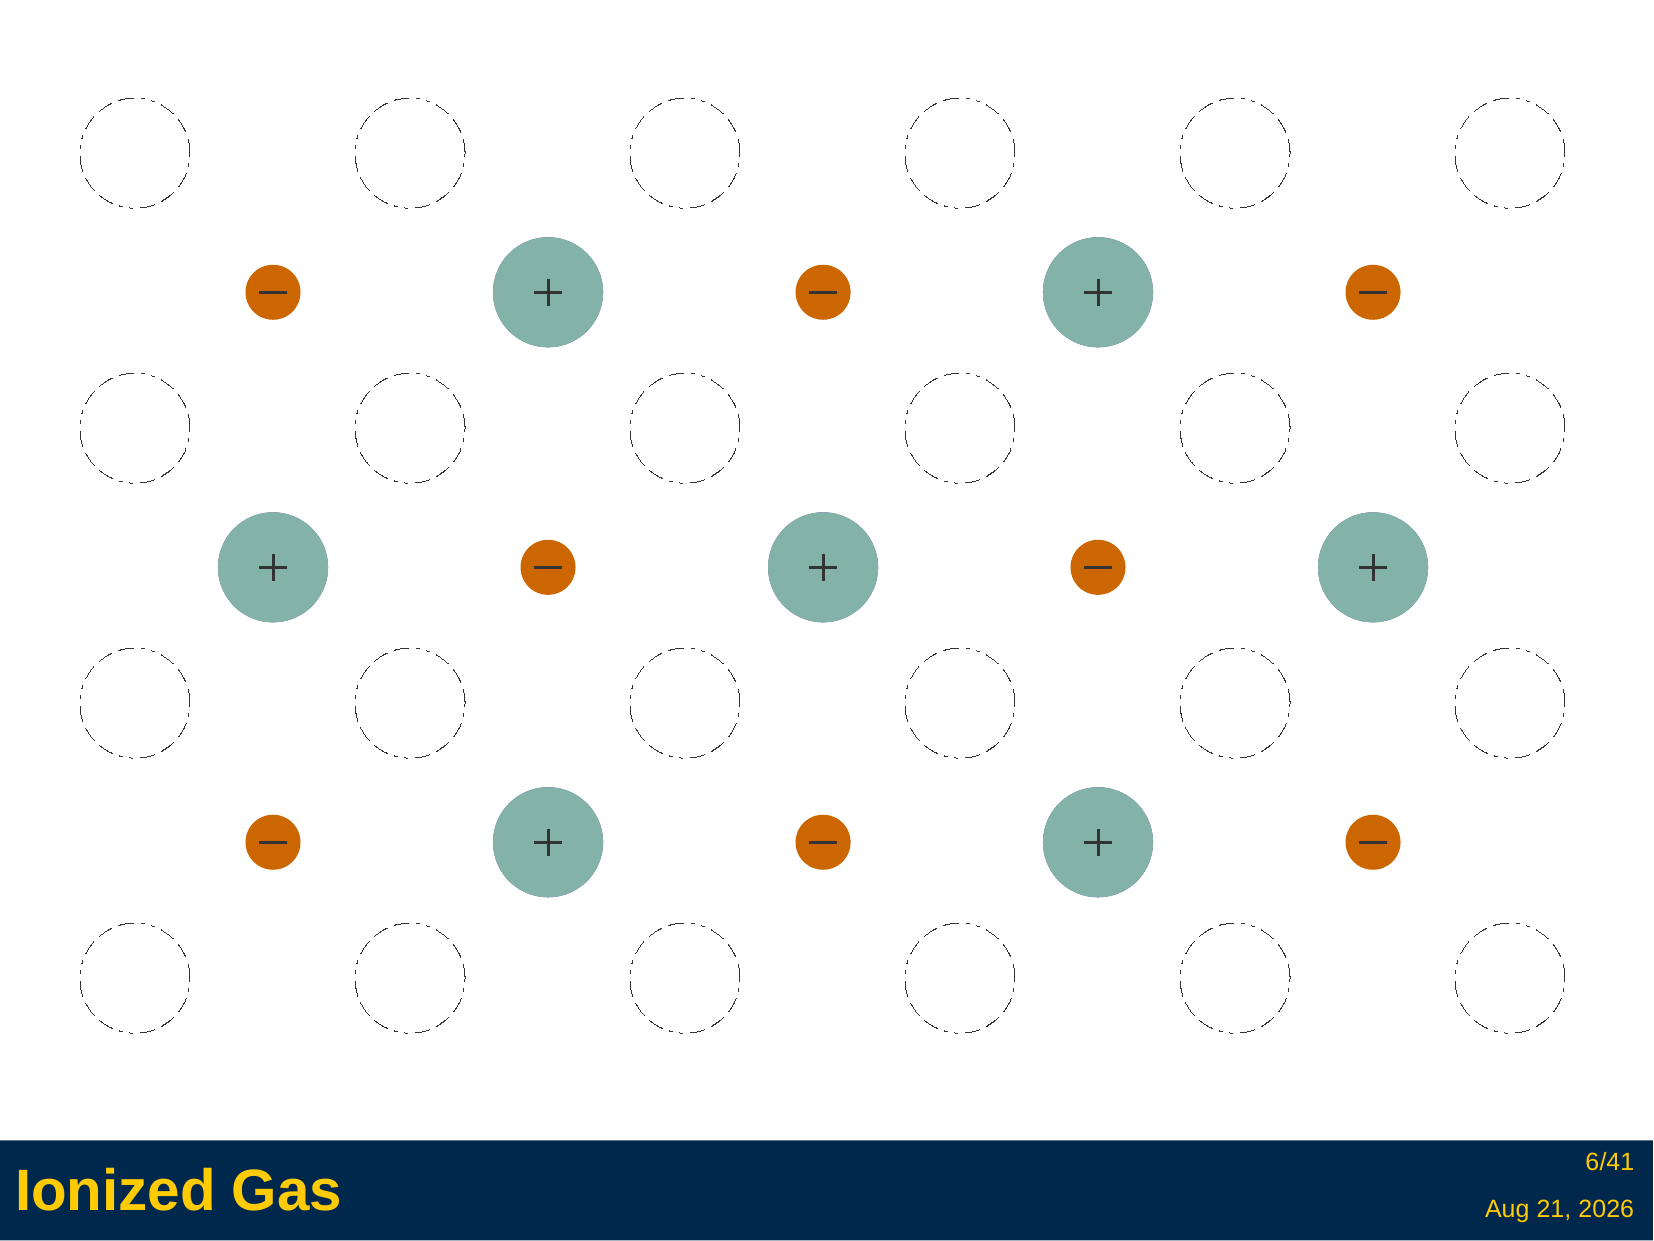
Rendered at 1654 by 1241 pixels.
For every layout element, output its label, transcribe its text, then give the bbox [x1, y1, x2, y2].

text_box [1345, 814, 1401, 870]
text_box [1070, 539, 1126, 595]
text_box [1345, 264, 1401, 320]
title Ionized Gas [14, 1140, 1380, 1241]
text_box [217, 512, 329, 623]
text_box [1317, 512, 1429, 623]
text_box [245, 264, 301, 320]
text_box [520, 539, 576, 595]
text_box [245, 814, 301, 870]
text_box [1042, 787, 1154, 898]
text_box [768, 512, 879, 623]
text_box [795, 814, 851, 870]
text_box [1042, 237, 1154, 348]
text_box [492, 787, 604, 898]
text_box [795, 264, 851, 320]
text_box [492, 237, 604, 348]
